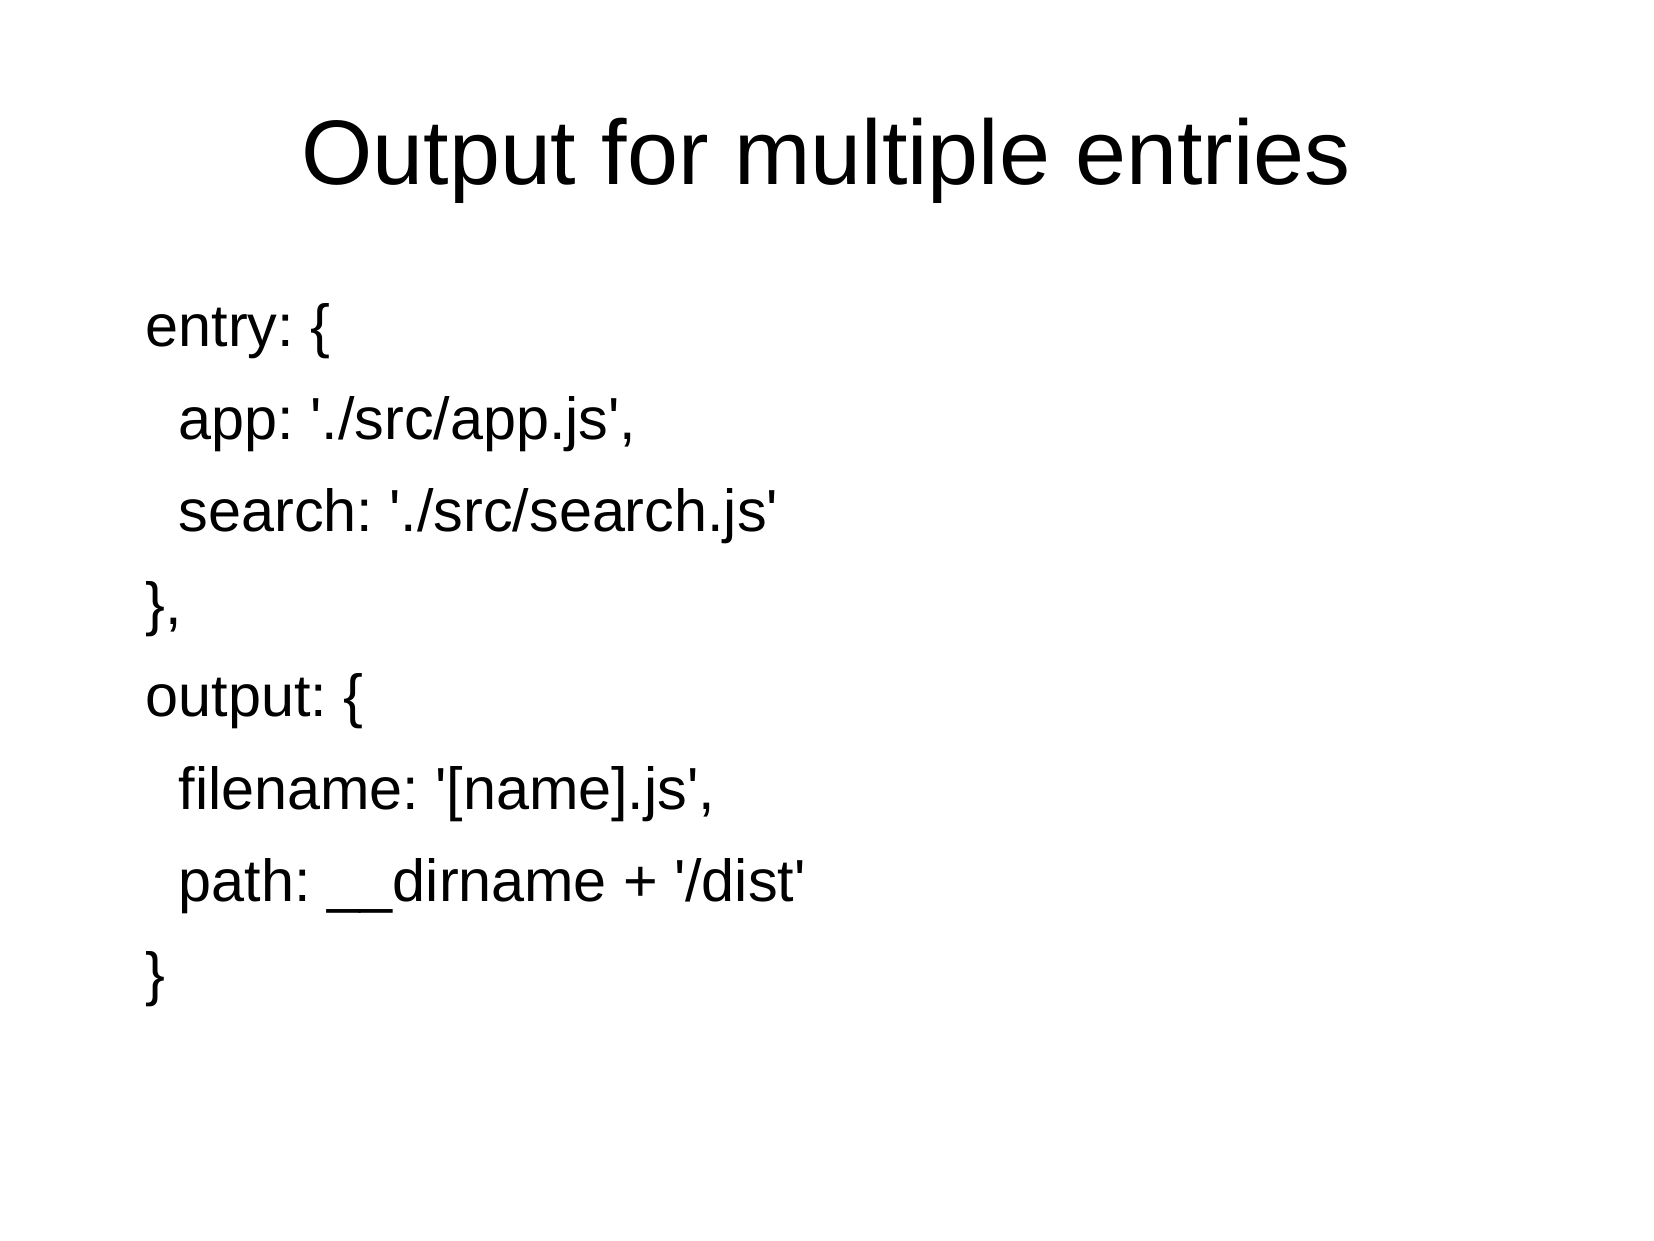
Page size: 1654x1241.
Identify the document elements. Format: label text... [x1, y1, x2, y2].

list entry: { app: './src/app.js', search: './src/search.js' }, output: { filename: '[name].js', path: __dirname + '/dist' } [82, 290, 1571, 1010]
title Output for multiple entries [82, 49, 1571, 257]
